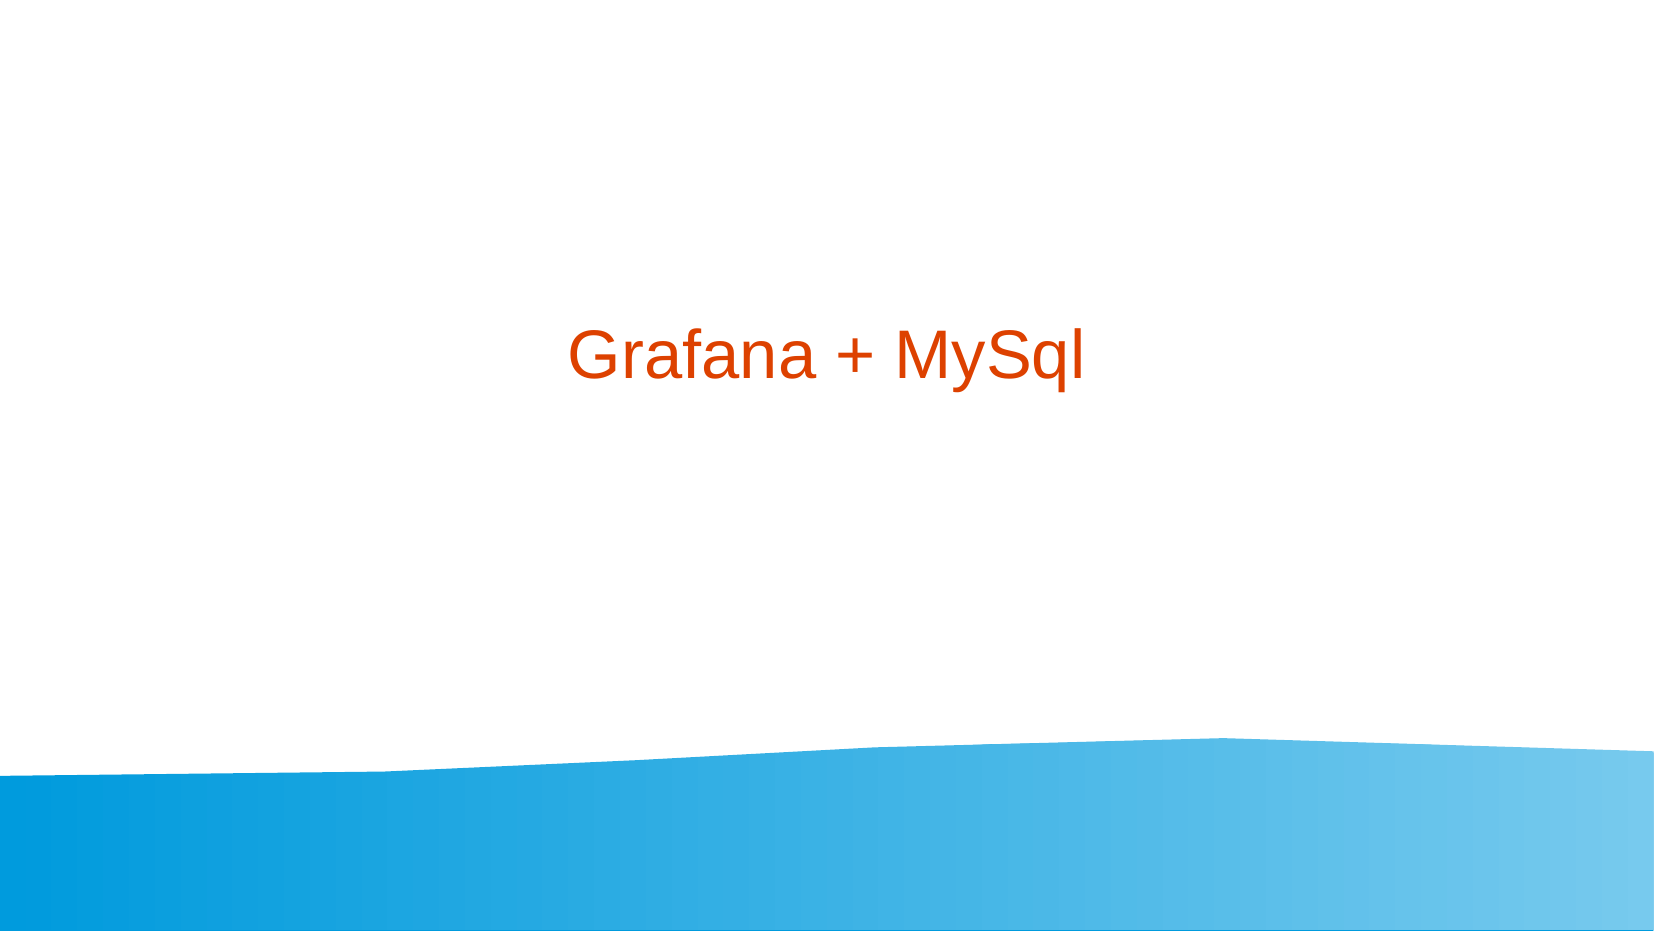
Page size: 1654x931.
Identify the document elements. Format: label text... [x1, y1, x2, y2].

title Grafana + MySql [88, 265, 1565, 443]
